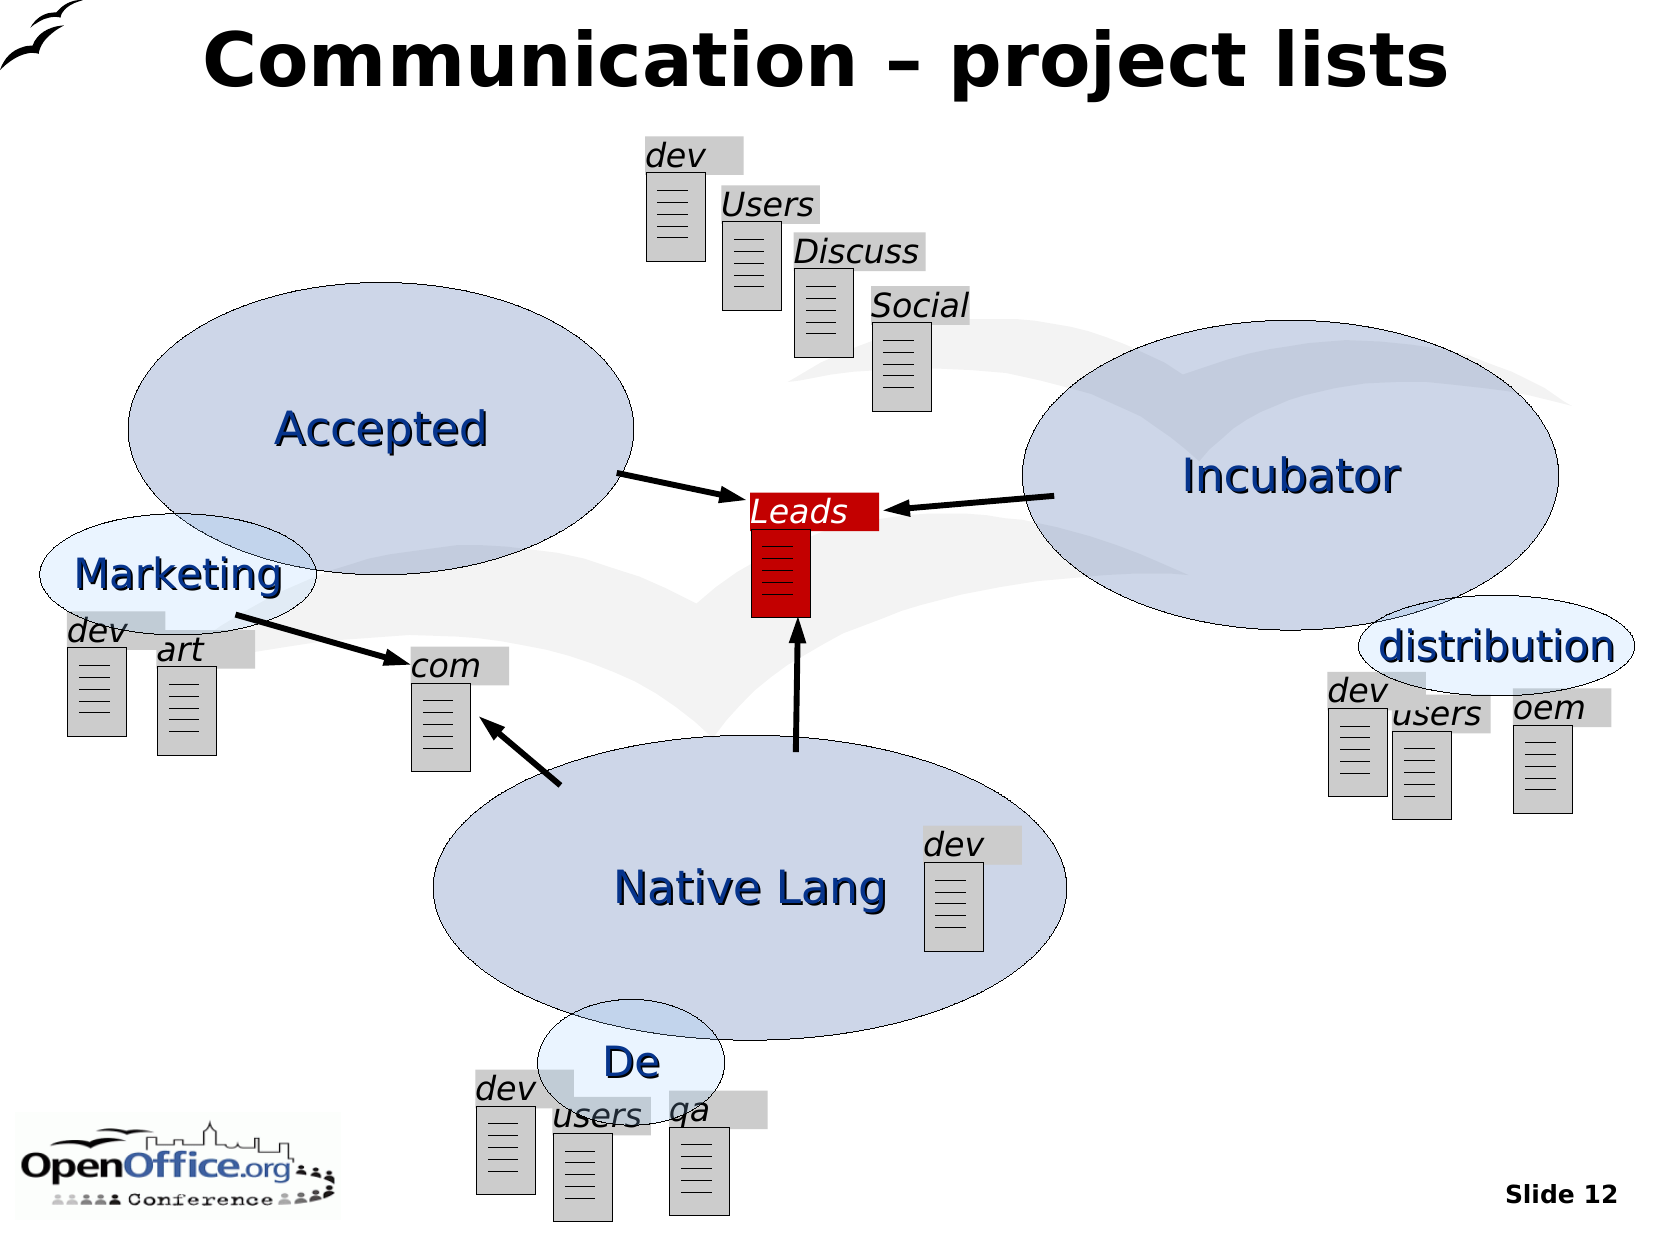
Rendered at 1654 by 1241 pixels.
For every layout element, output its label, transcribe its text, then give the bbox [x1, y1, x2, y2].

text_box [1328, 708, 1388, 797]
text_box dev [1327, 671, 1426, 711]
text_box Native Lang [433, 735, 1067, 1041]
text_box [411, 683, 471, 772]
text_box [794, 268, 854, 358]
text_box dev [645, 136, 744, 175]
text_box Social [871, 286, 970, 325]
text_box [476, 1106, 536, 1195]
title Communication – project lists [0, 0, 1654, 121]
text_box [751, 529, 811, 618]
text_box [646, 172, 706, 262]
text_box De [537, 999, 725, 1126]
text_box art [156, 630, 256, 669]
text_box [722, 221, 782, 311]
text_box [553, 1133, 613, 1222]
text_box Accepted [128, 282, 634, 575]
text_box dev [923, 825, 1022, 865]
text_box Incubator [1022, 320, 1559, 631]
text_box [669, 1127, 730, 1216]
text_box dev [66, 611, 166, 650]
text_box qa [669, 1090, 768, 1130]
text_box com [410, 646, 510, 686]
text_box users [1391, 694, 1491, 734]
text_box Leads [750, 492, 880, 532]
text_box dev [475, 1069, 566, 1109]
text_box Users [721, 185, 820, 224]
picture [15, 1112, 341, 1220]
text_box [924, 862, 984, 952]
text_box [157, 666, 217, 756]
text_box Marketing [39, 513, 317, 635]
text_box distribution [1358, 595, 1635, 696]
text_box Discuss [793, 232, 926, 272]
text_box [67, 647, 127, 737]
text_box users [552, 1109, 651, 1136]
text_box oem [1512, 688, 1612, 728]
text_box [1392, 731, 1452, 820]
text_box [1513, 725, 1573, 814]
text_box [872, 322, 932, 412]
